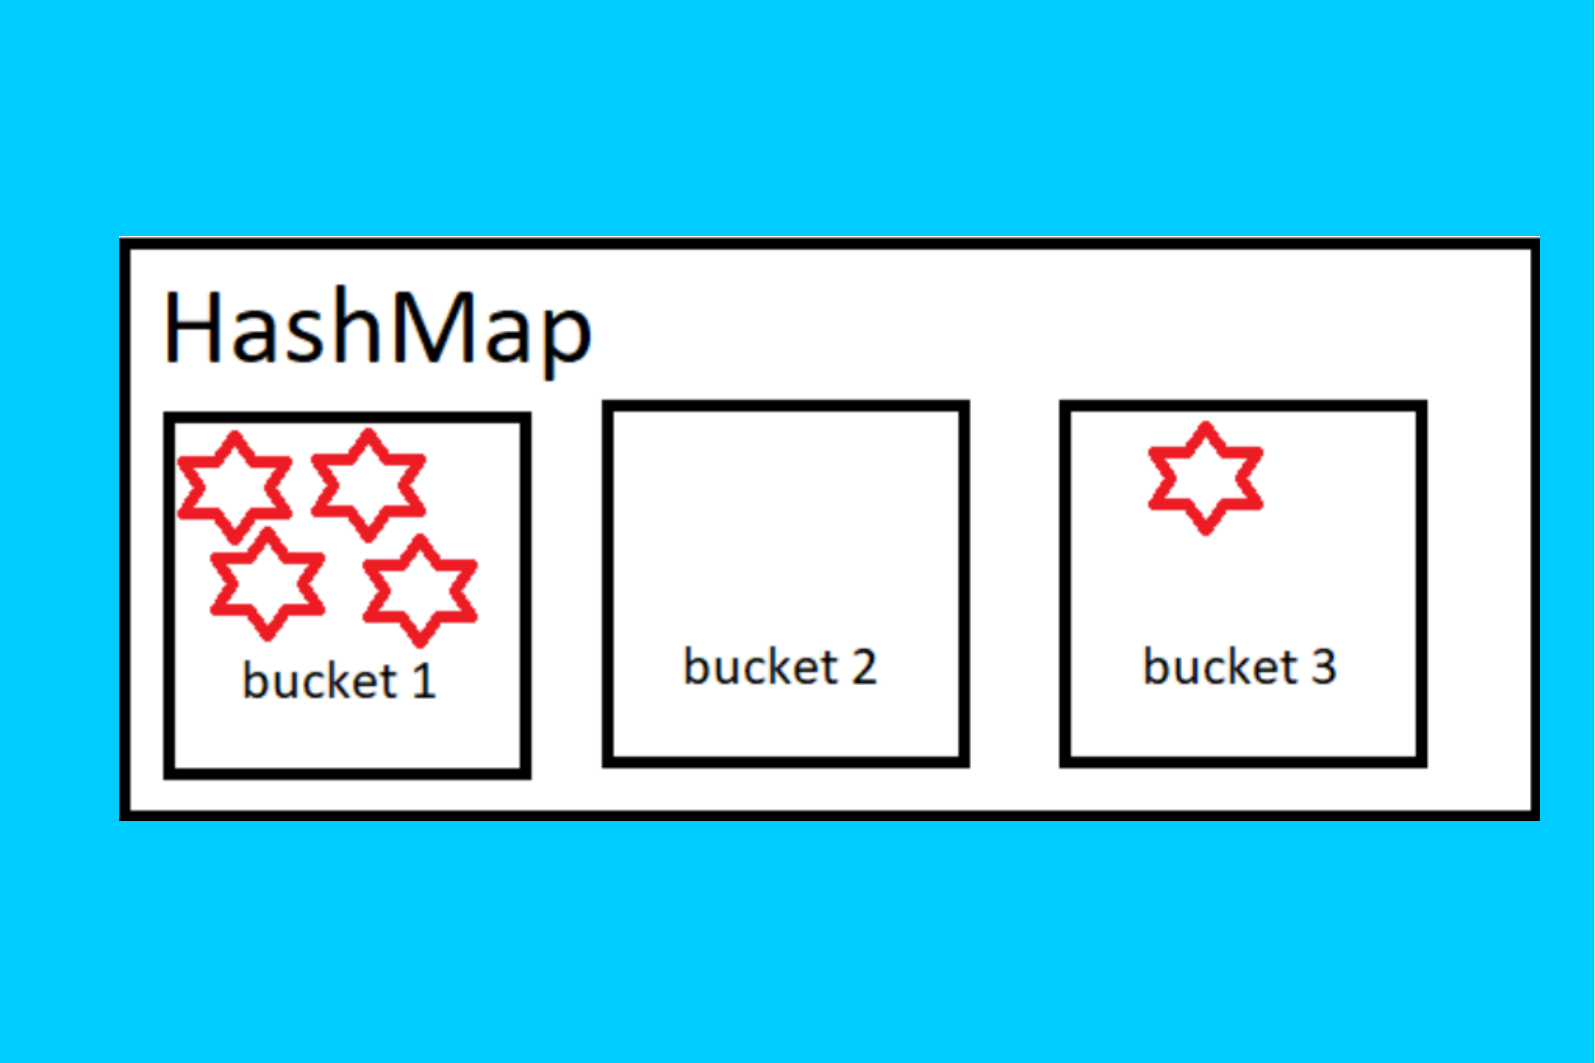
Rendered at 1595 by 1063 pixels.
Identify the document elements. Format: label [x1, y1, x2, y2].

picture [120, 237, 1539, 820]
